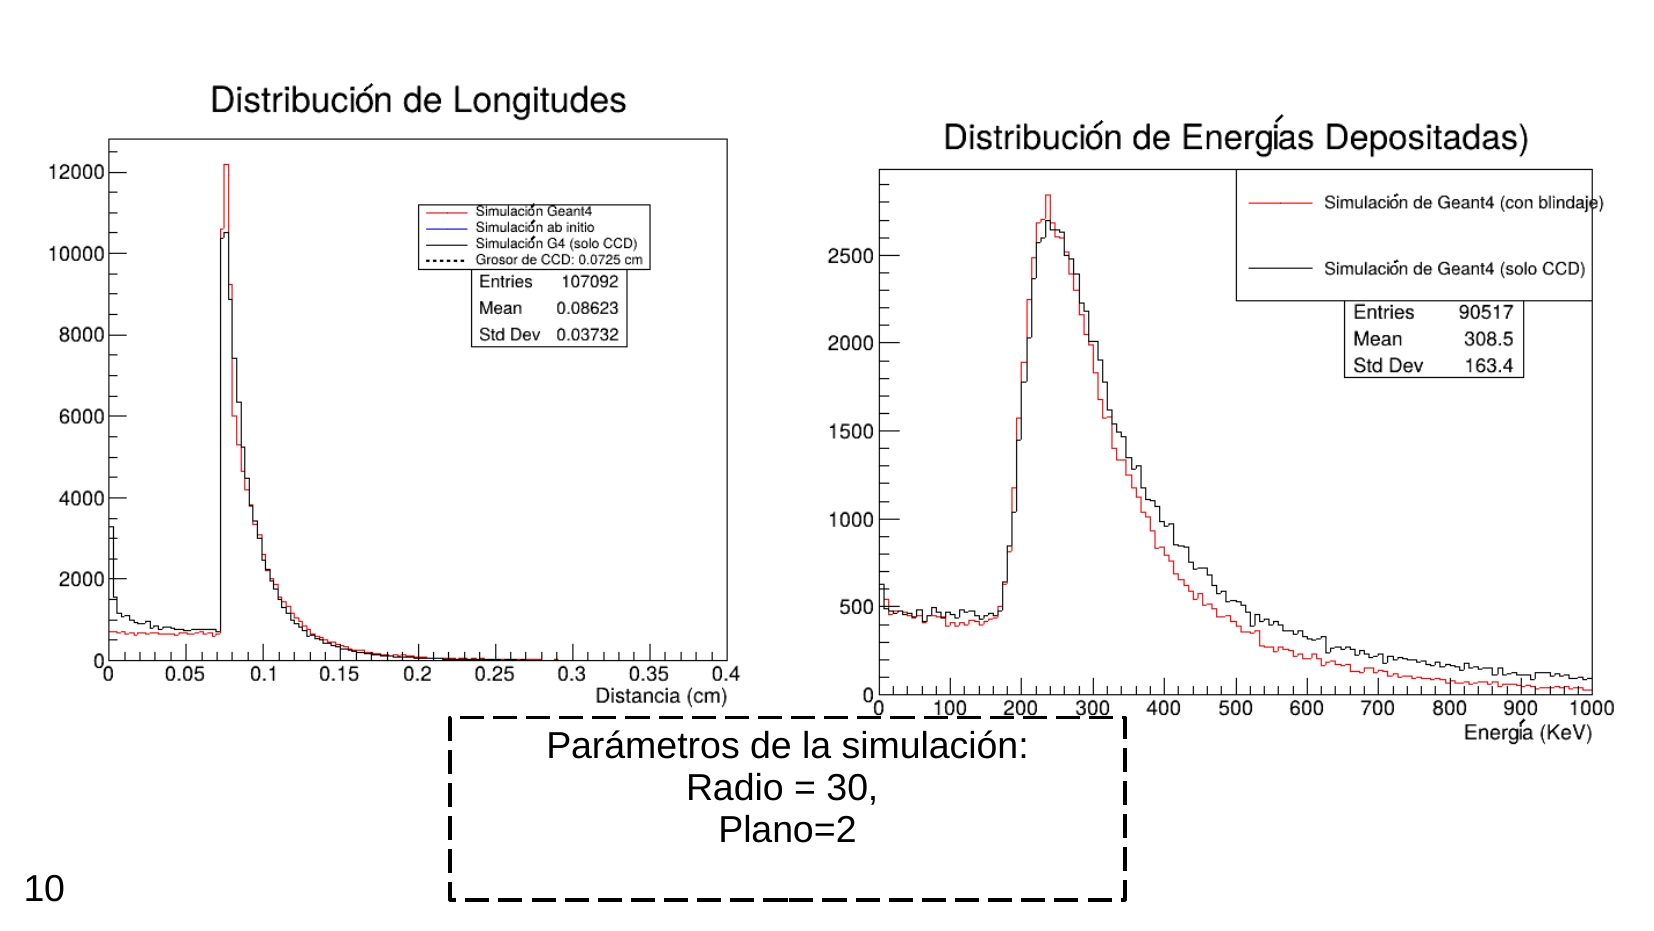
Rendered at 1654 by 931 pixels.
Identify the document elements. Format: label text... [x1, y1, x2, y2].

picture [787, 112, 1622, 751]
picture [37, 74, 752, 712]
text_box Parámetros de la simulación: Radio = 30, Plano=2 [450, 717, 1126, 901]
text_box <number> [8, 860, 638, 931]
